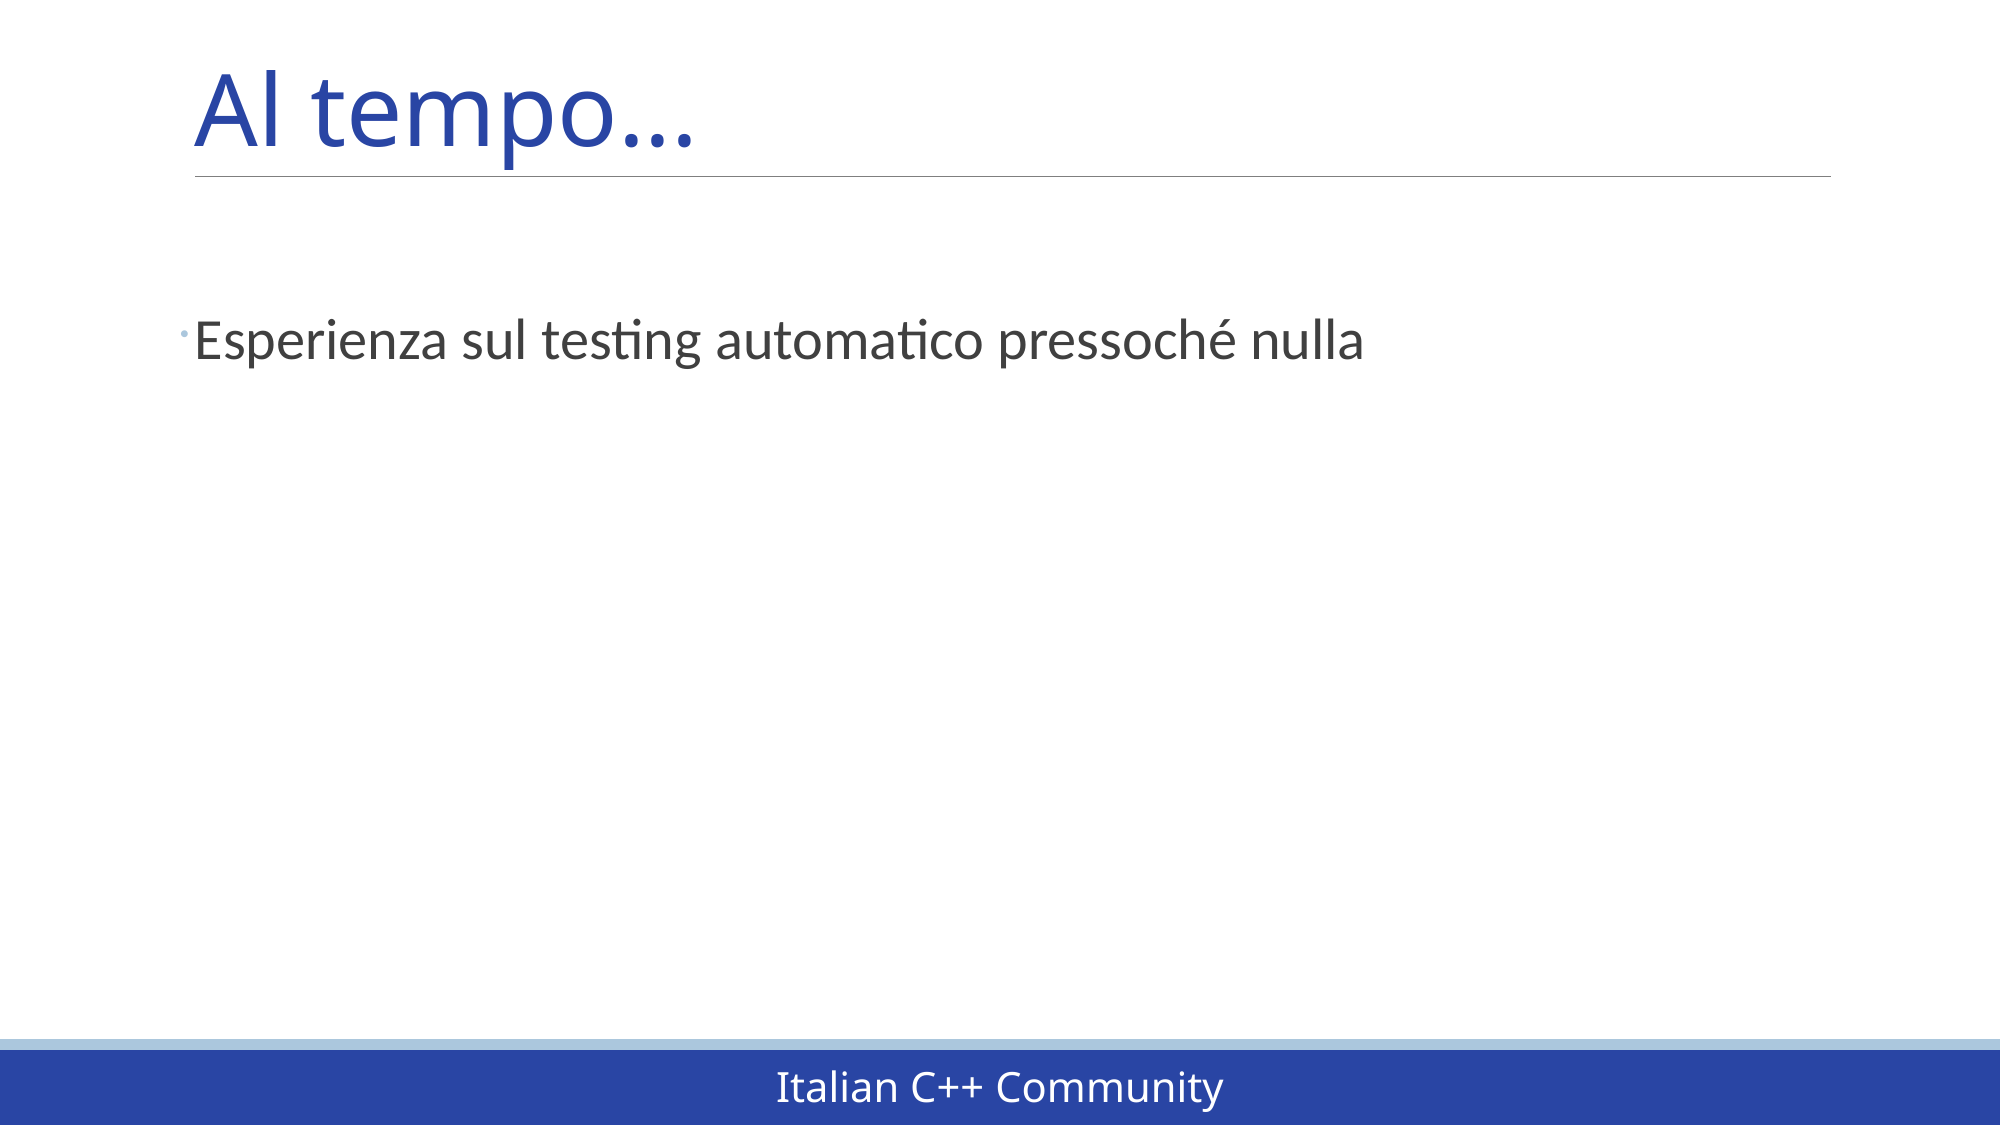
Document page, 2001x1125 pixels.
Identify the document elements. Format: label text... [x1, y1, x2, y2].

title Al tempo... [179, 2, 1830, 175]
list Esperienza sul testing automatico pressoché nulla [179, 202, 1830, 1011]
